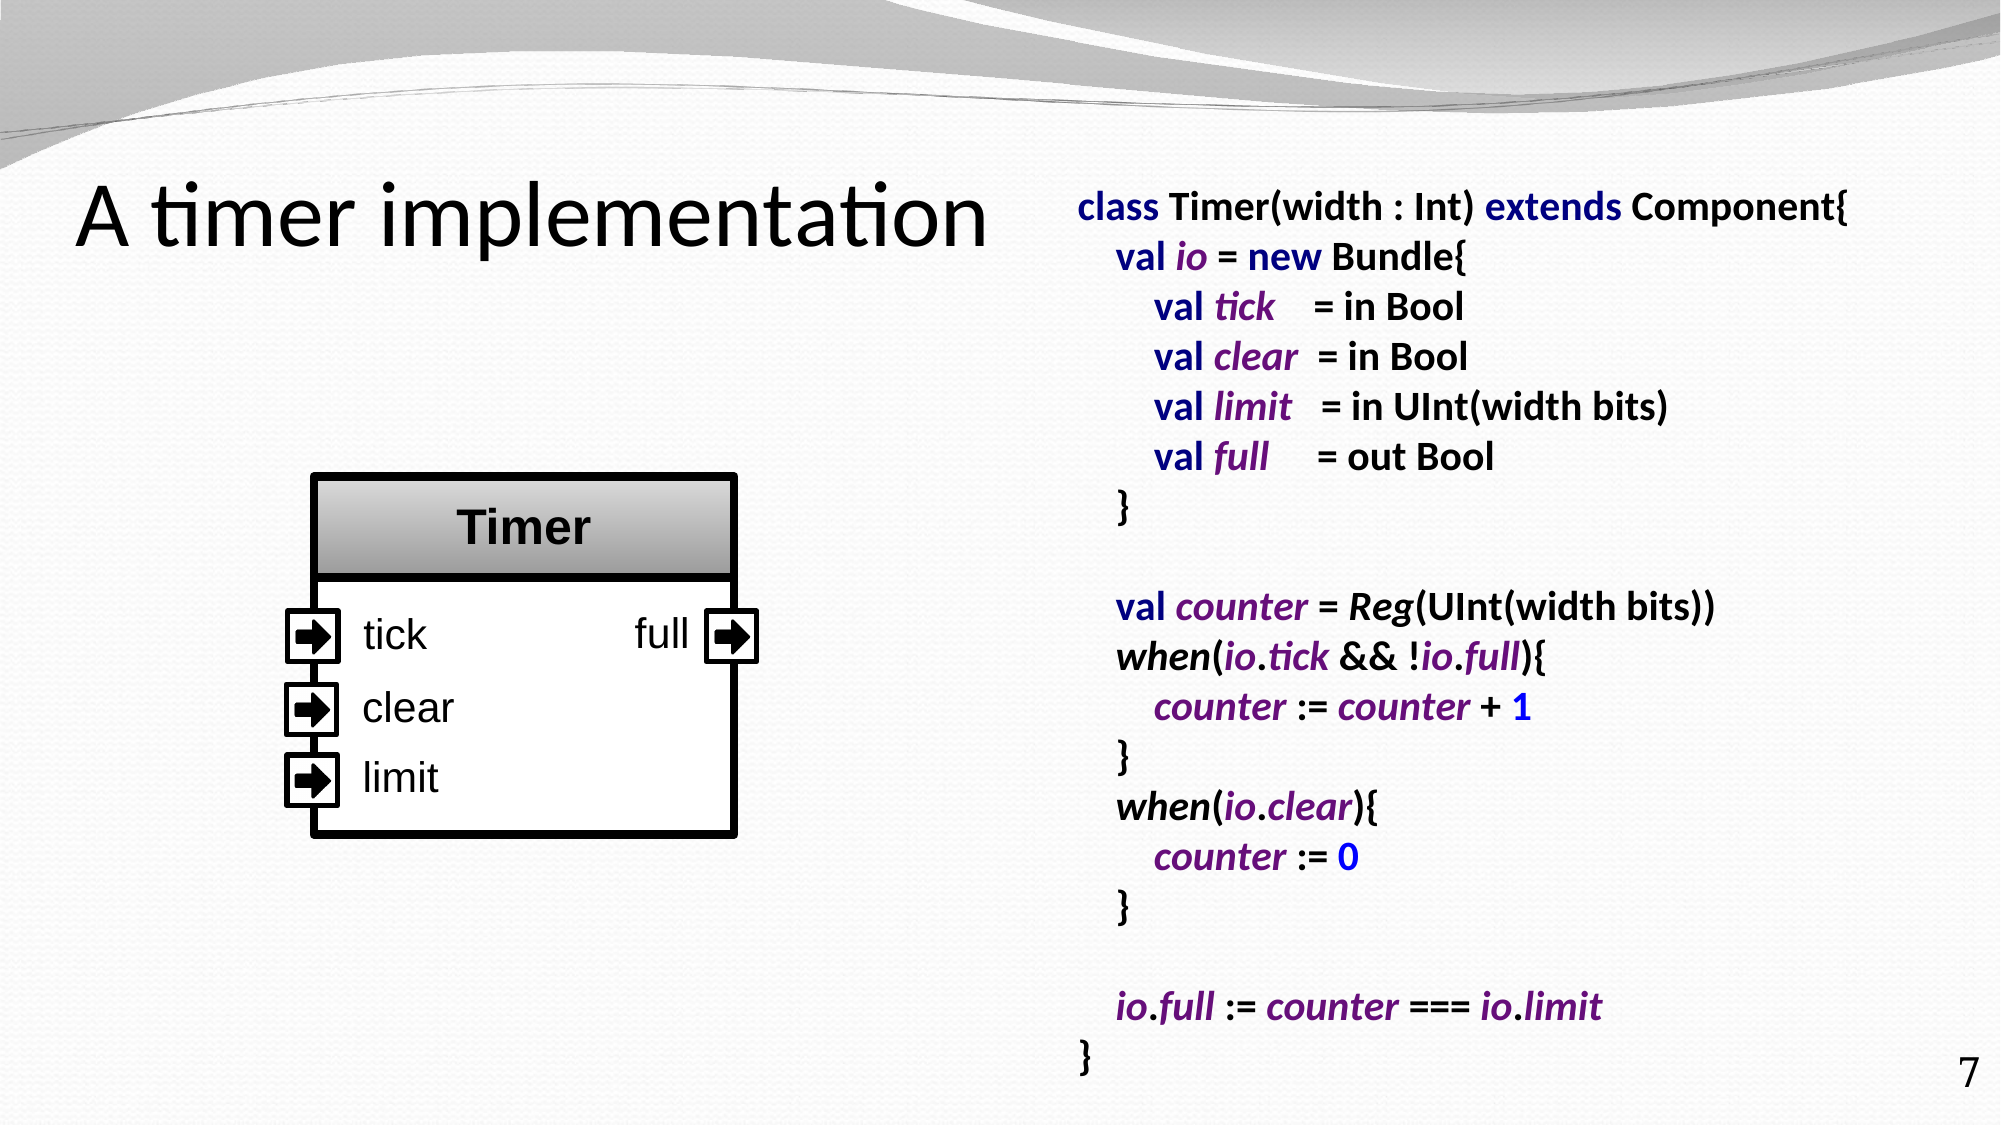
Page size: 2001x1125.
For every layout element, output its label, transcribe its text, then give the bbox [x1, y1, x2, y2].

picture [0, 0, 2001, 1125]
text_box class Timer(width : Int) extends Component{ val io = new Bundle{ val tick = in Bool val clear = in Bool val limit = in UInt(width bits) val full = out Bool } val counter = Reg(UInt(width bits)) when(io.tick && !io.full){ counter := counter + 1 } when(io.clear){ counter := 0 } io.full := counter === io.limit } [1062, 171, 1919, 1125]
text_box <numéro> [1813, 1042, 1981, 1103]
title A timer implementation [75, 78, 1426, 266]
